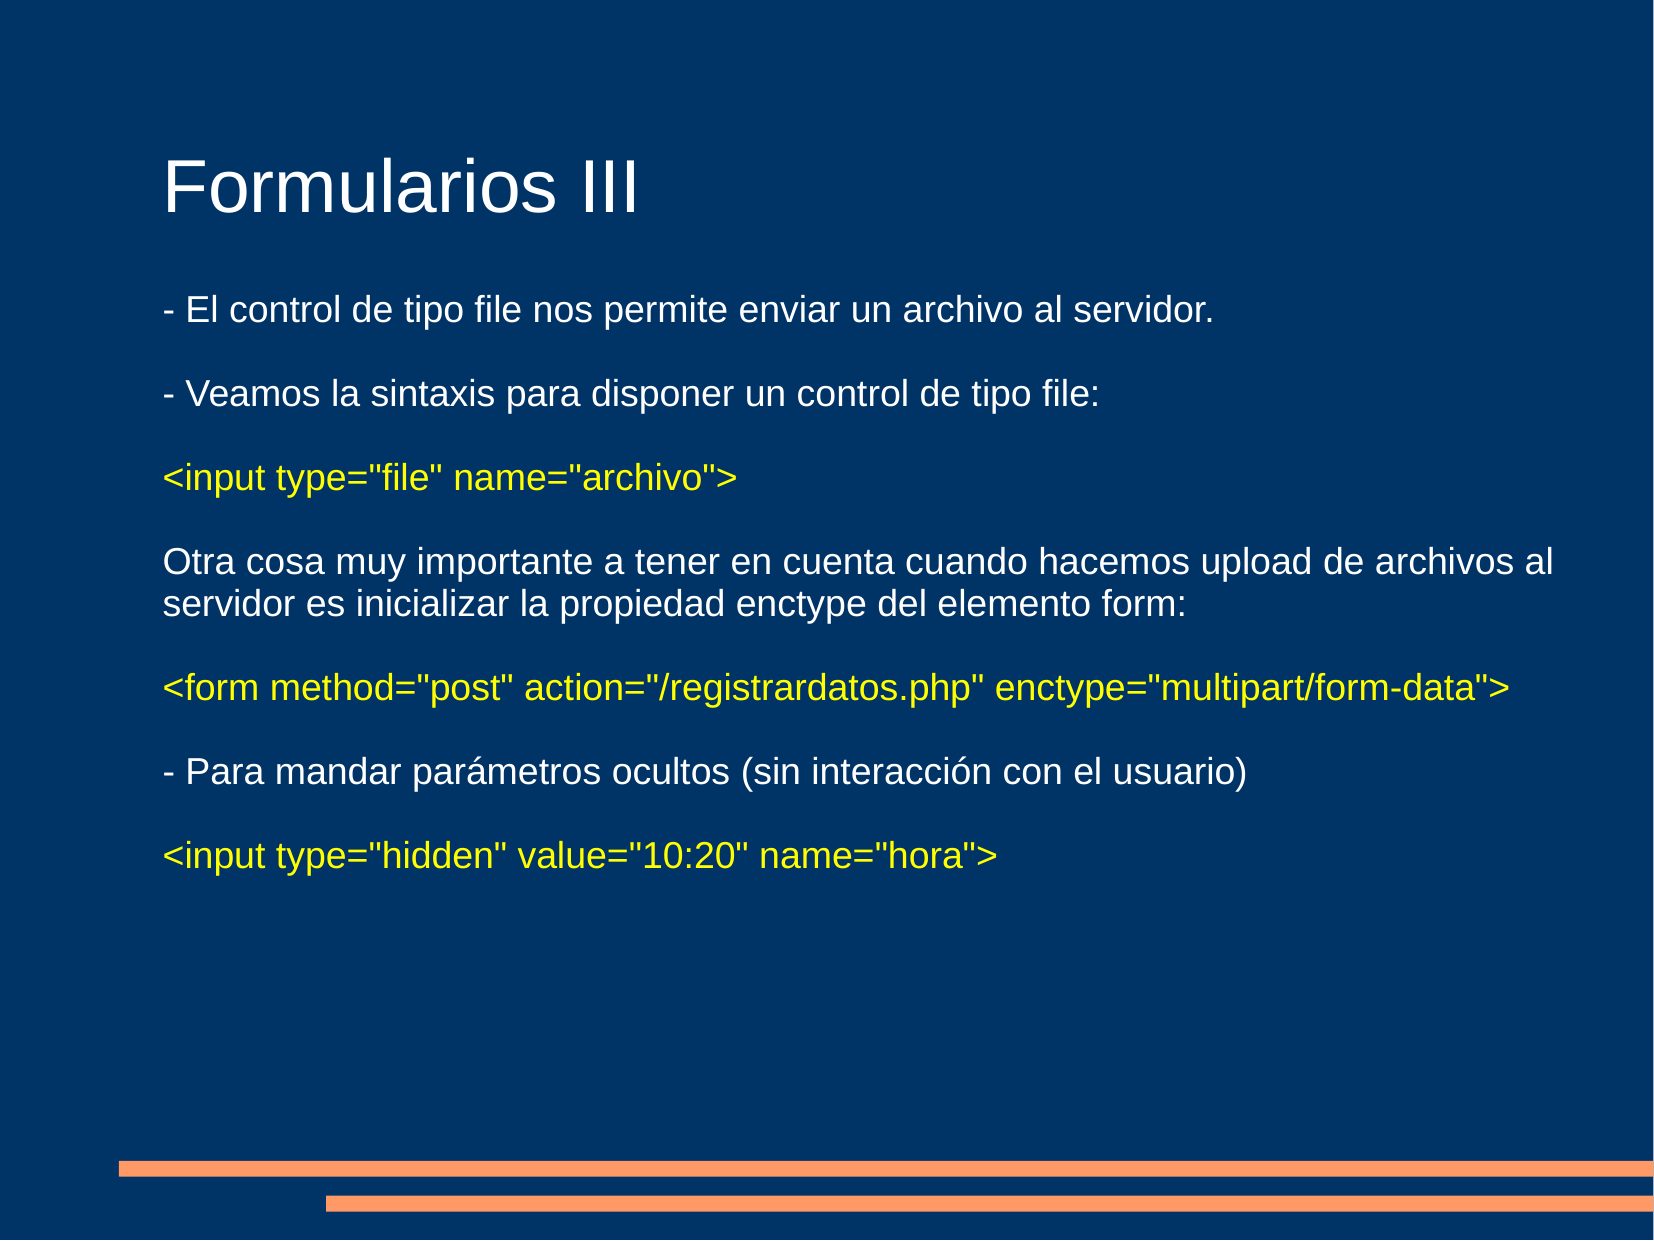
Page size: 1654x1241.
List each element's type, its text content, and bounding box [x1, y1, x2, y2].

text_box Formularios III [147, 137, 1359, 237]
text_box - El control de tipo file nos permite enviar un archivo al servidor. - Veamos la sintaxis para disponer un control de tipo file: <input type="file" name="archivo"> Otra cosa muy importante a tener en cuenta cuando hacemos upload de archivos al servidor es inicializar la propiedad enctype del elemento form: <form method="post" action="/registrardatos.php" enctype="multipart/form-data"> - Para mandar parámetros ocultos (sin interacción con el usuario) <input type="hidden" value="10:20" name="hora"> [147, 281, 1595, 927]
